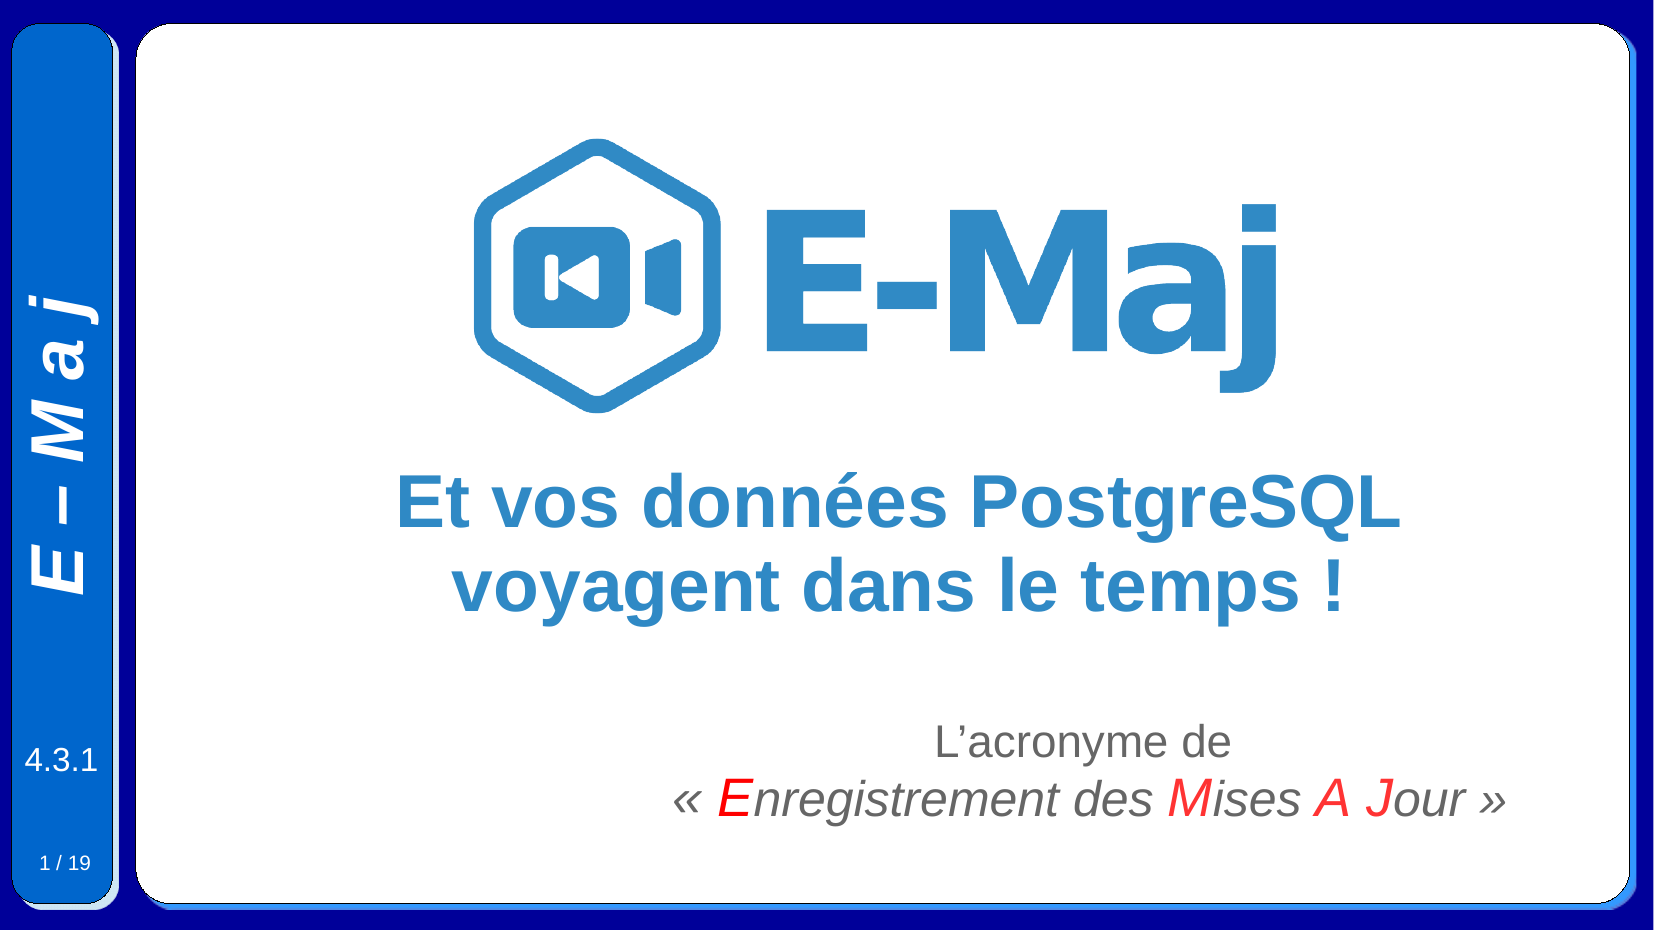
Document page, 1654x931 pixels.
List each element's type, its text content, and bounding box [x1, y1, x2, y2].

text_box L’acronyme de « Enregistrement des Mises A Jour » [602, 708, 1577, 875]
subtitle Et vos données PostgreSQL voyagent dans le temps ! [194, 366, 1570, 832]
picture [472, 137, 1276, 414]
